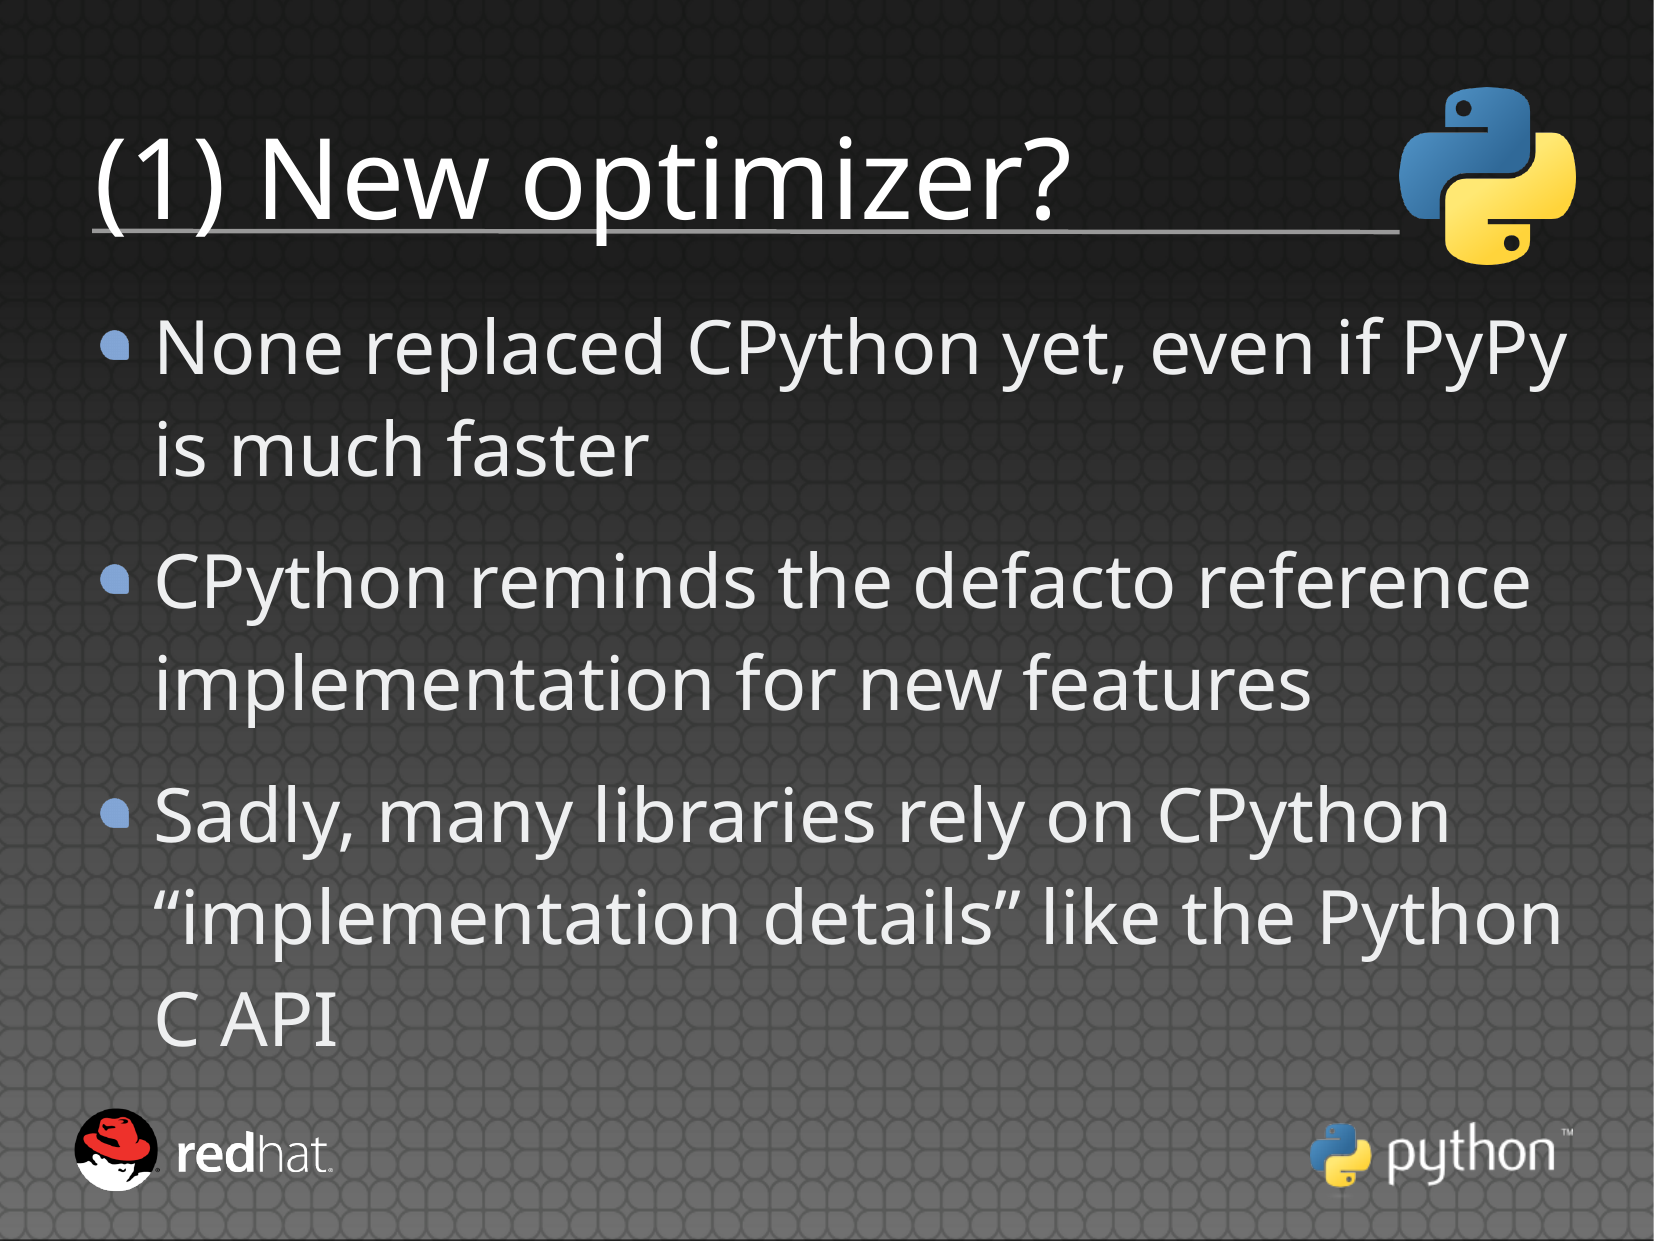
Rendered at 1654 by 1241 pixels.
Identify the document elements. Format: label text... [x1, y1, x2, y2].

picture [0, 0, 1654, 1241]
title (1) New optimizer? [94, 100, 1426, 251]
list None replaced CPython yet, even if PyPy is much faster CPython reminds the defacto reference implementation for new features Sadly, many libraries rely on CPython “implementation details” like the Python C API [82, 293, 1571, 1050]
